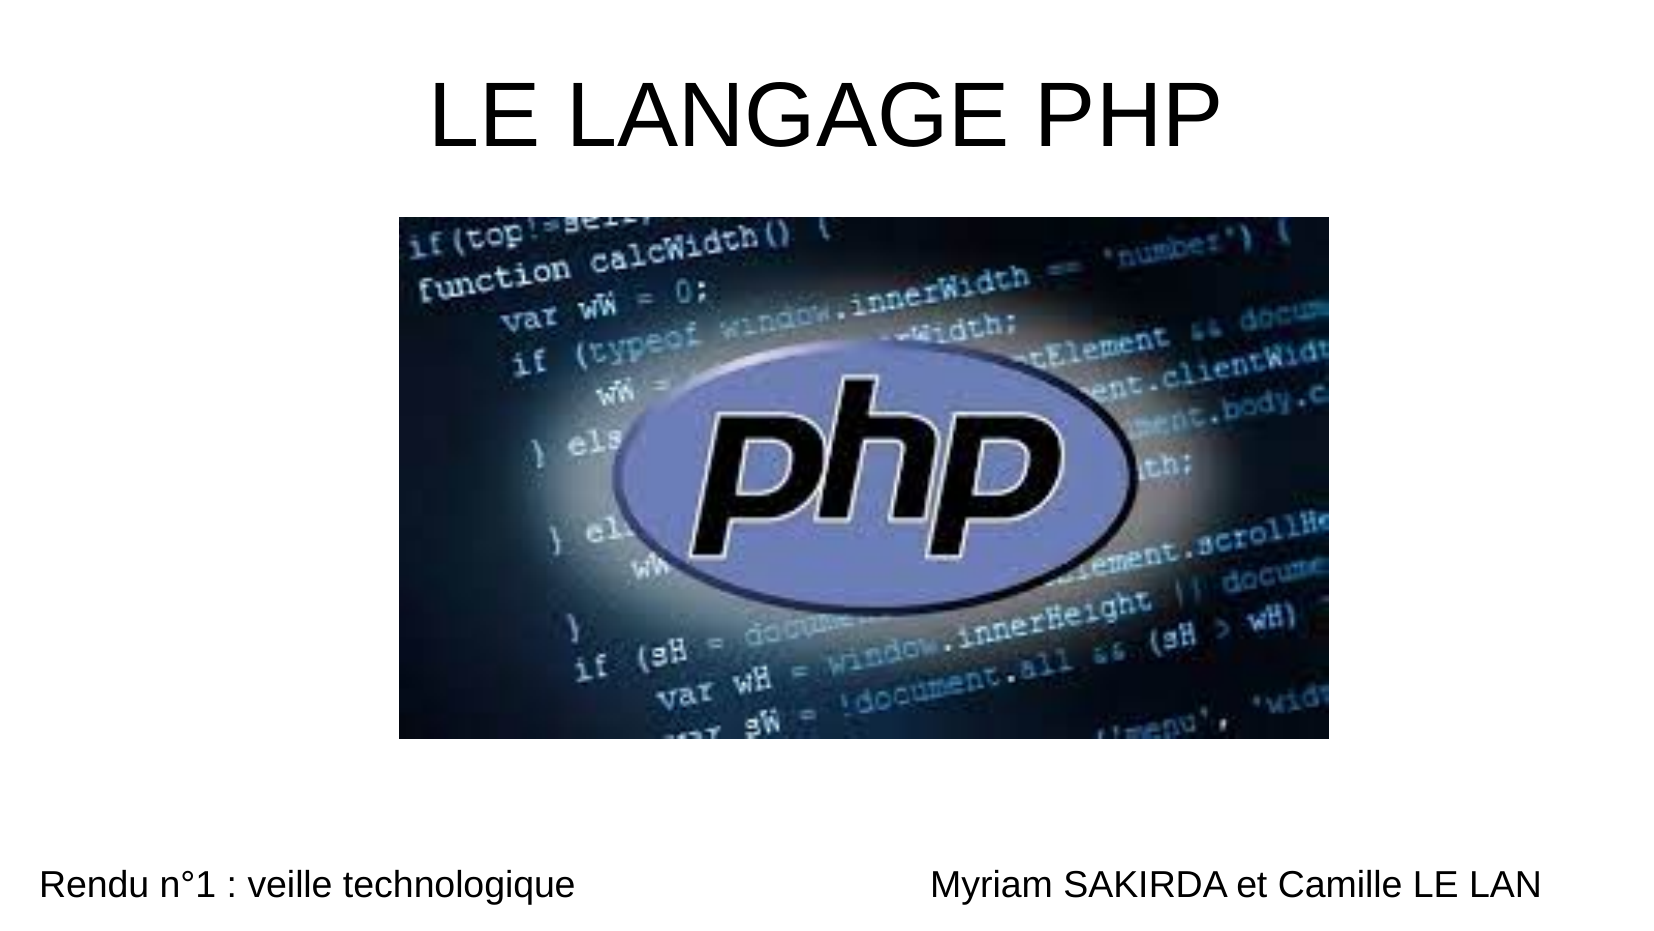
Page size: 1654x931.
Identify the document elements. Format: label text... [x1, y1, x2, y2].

picture [399, 217, 1329, 739]
title LE LANGAGE PHP [82, 37, 1571, 193]
text_box Myriam SAKIRDA et Camille LE LAN [915, 856, 1625, 914]
text_box Rendu n°1 : veille technologique [24, 856, 591, 914]
